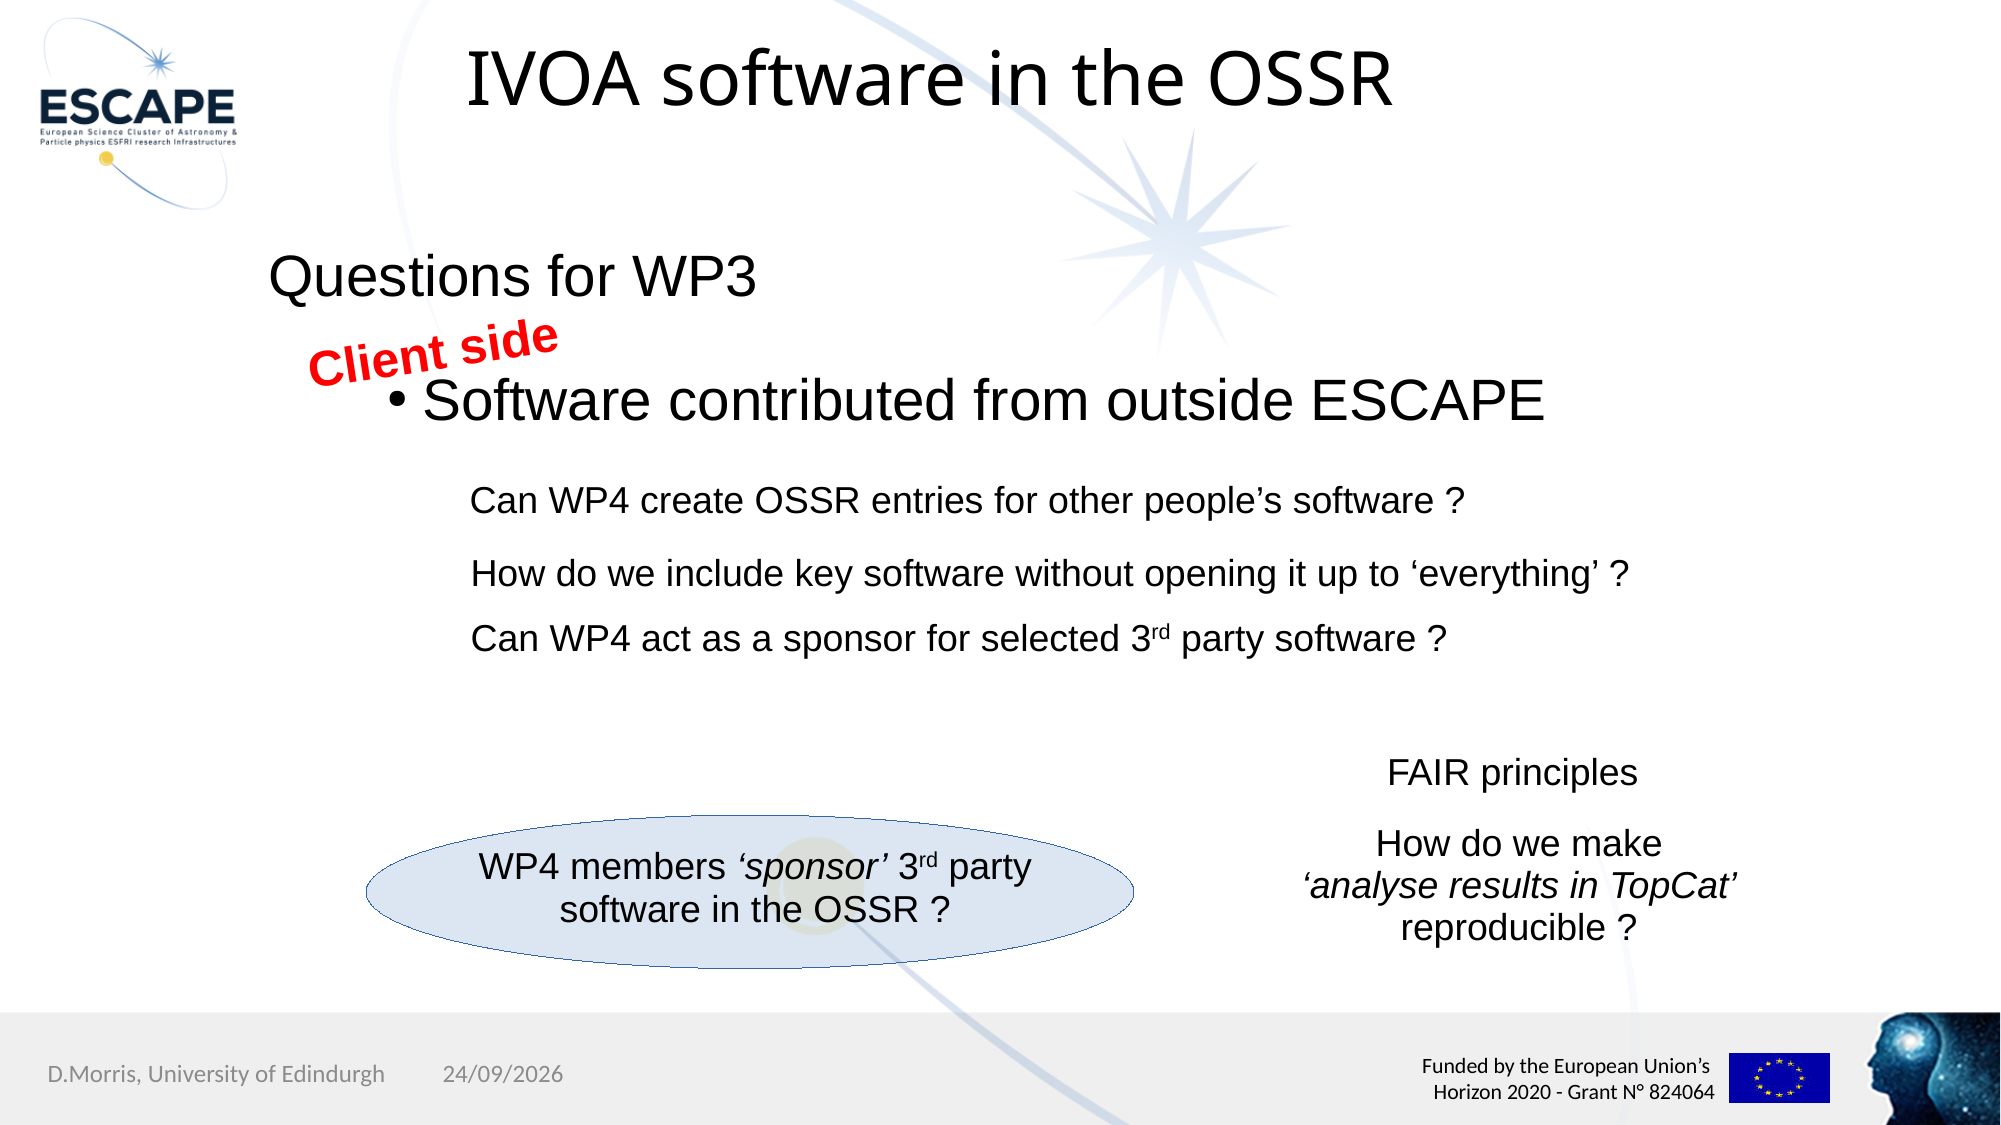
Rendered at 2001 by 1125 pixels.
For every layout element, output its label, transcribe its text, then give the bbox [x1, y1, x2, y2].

text_box FAIR principles [1372, 744, 1654, 801]
text_box Can WP4 act as a sponsor for selected 3rd party software ? [455, 610, 1463, 669]
slide_number 21/05/2021 [427, 1042, 684, 1103]
text_box How do we include key software without opening it up to ‘everything’ ? [455, 545, 1730, 603]
text_box [476, 815, 1024, 838]
text_box Client side [288, 283, 662, 410]
text_box Software contributed from outside ESCAPE [372, 360, 1584, 441]
footer D.Morris, University of Edindurgh [32, 1042, 414, 1103]
text_box [366, 840, 1054, 969]
text_box Can WP4 create OSSR entries for other people’s software ? [454, 472, 1481, 530]
title IVOA software in the OSSR [450, 11, 1489, 150]
text_box WP4 members ‘sponsor’ 3rd party software in the OSSR ? [463, 838, 1182, 939]
text_box Questions for WP3 [253, 236, 774, 317]
text_box How do we make ‘analyse results in TopCat’ reproducible ? [1286, 814, 1752, 956]
picture [0, 0, 2001, 1125]
